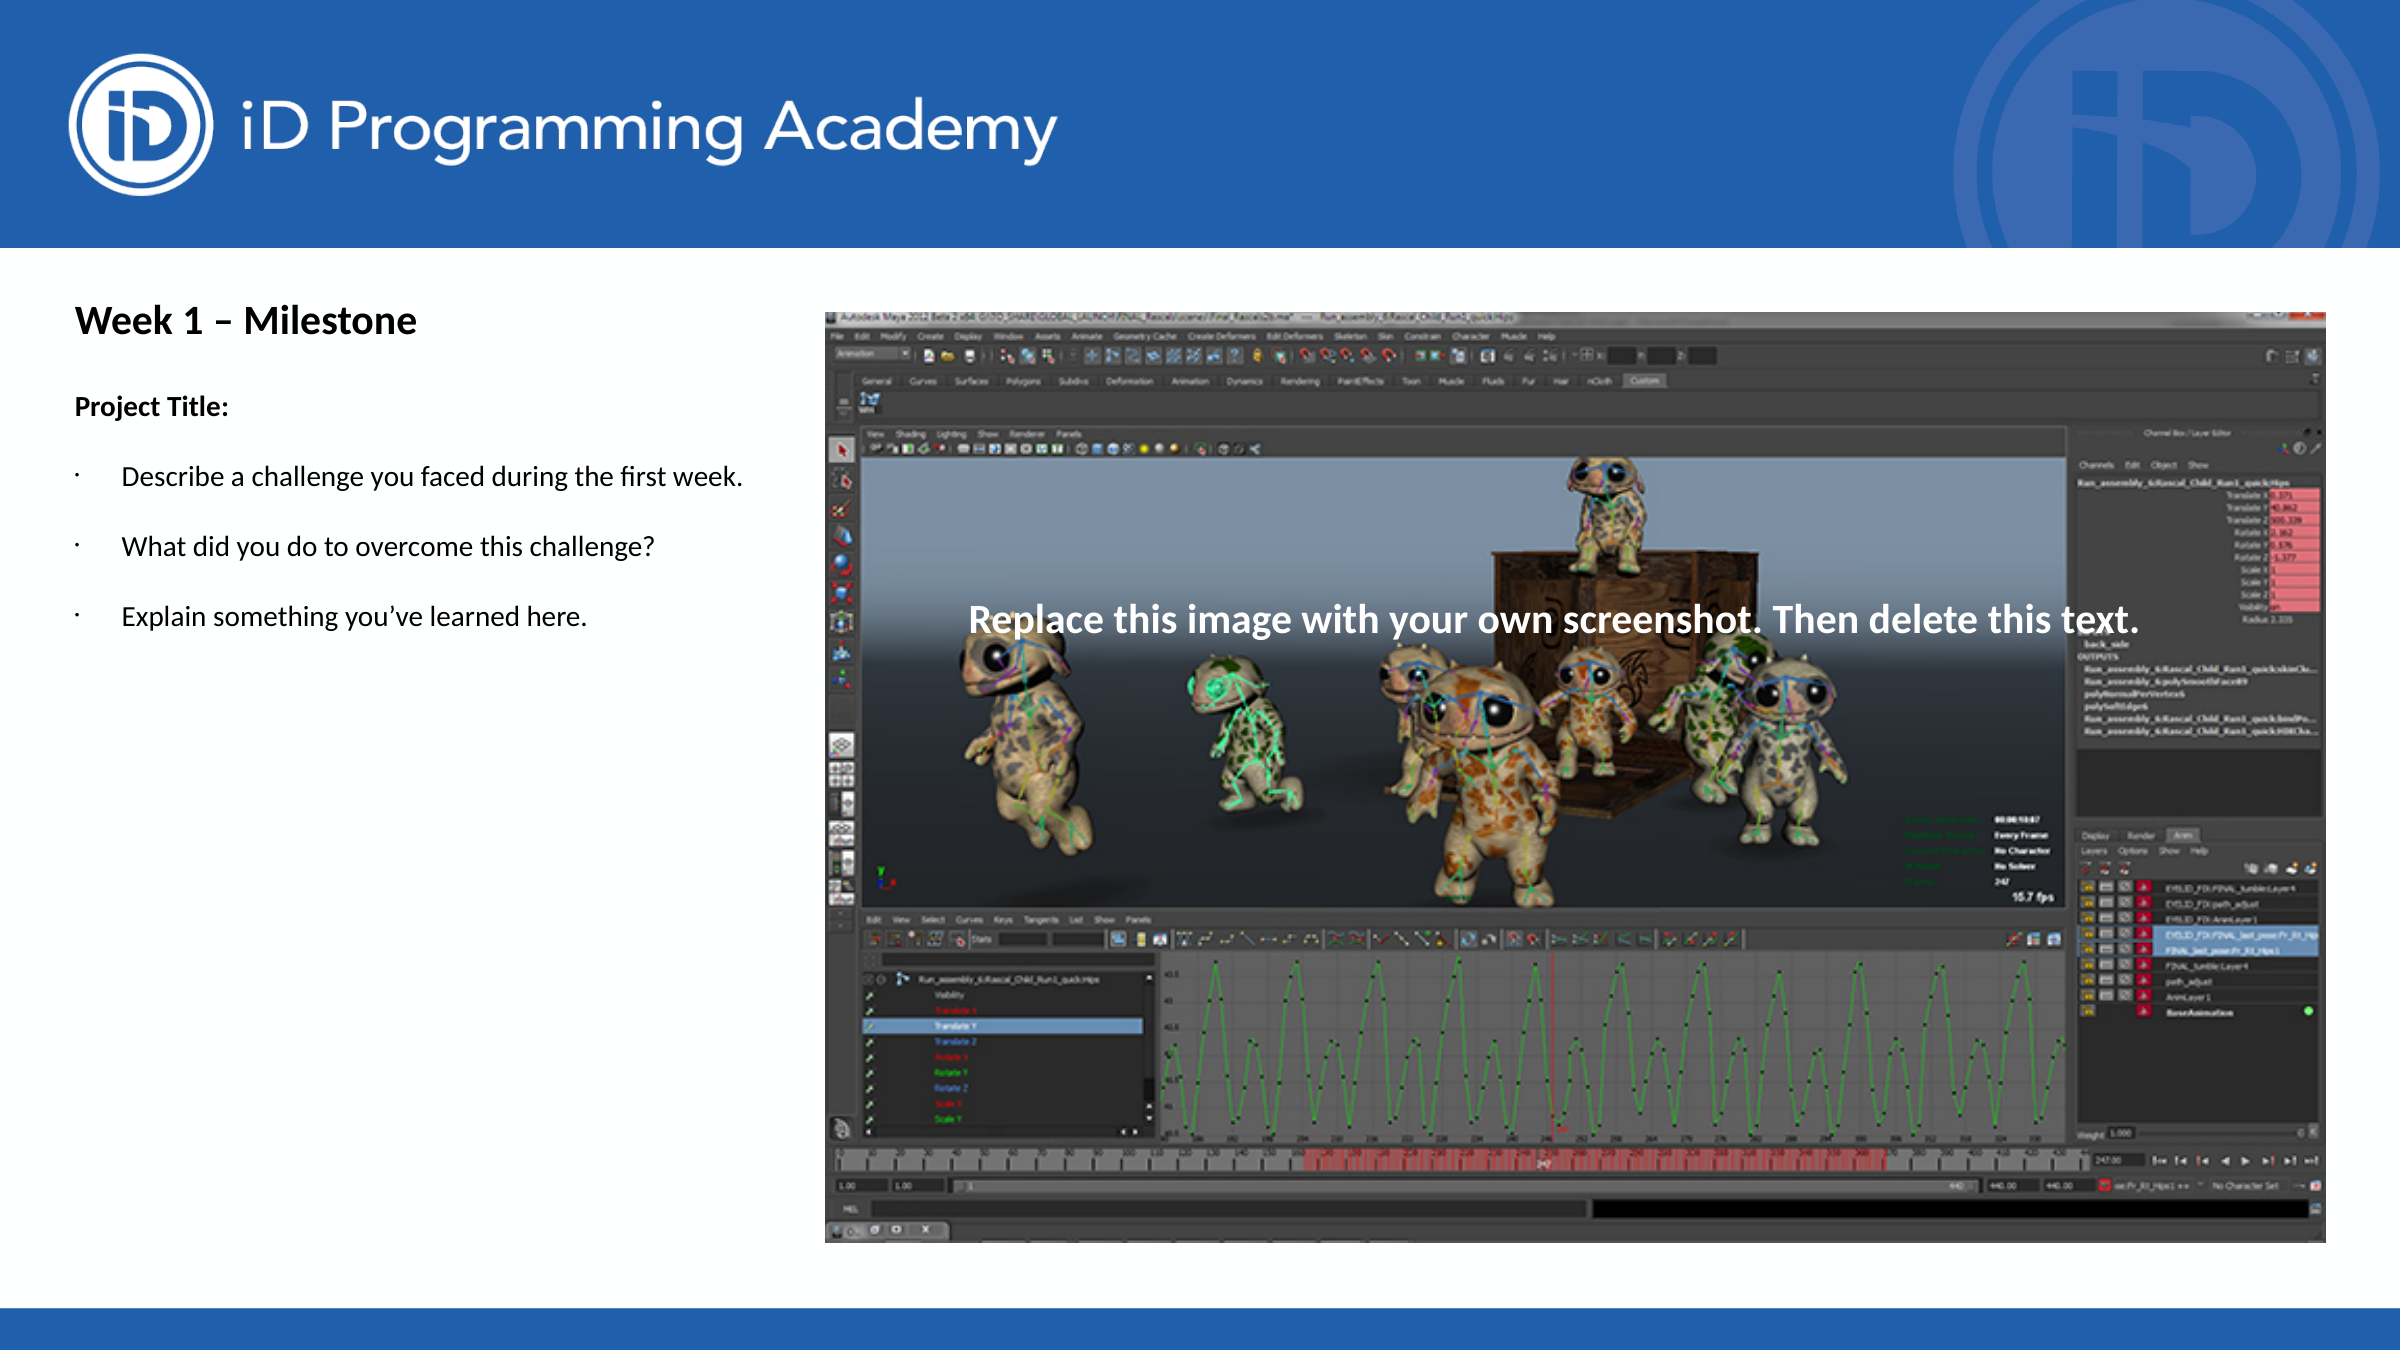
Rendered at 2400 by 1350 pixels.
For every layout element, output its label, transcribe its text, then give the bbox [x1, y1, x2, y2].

text_box Week 1 – Milestone Project Title: Describe a challenge you faced during the first week. What did you do to overcome this challenge? Explain something you’ve learned here. [60, 285, 780, 675]
text_box Replace this image with your own screenshot. Then delete this text. [904, 584, 2205, 700]
picture [0, 0, 2400, 1350]
